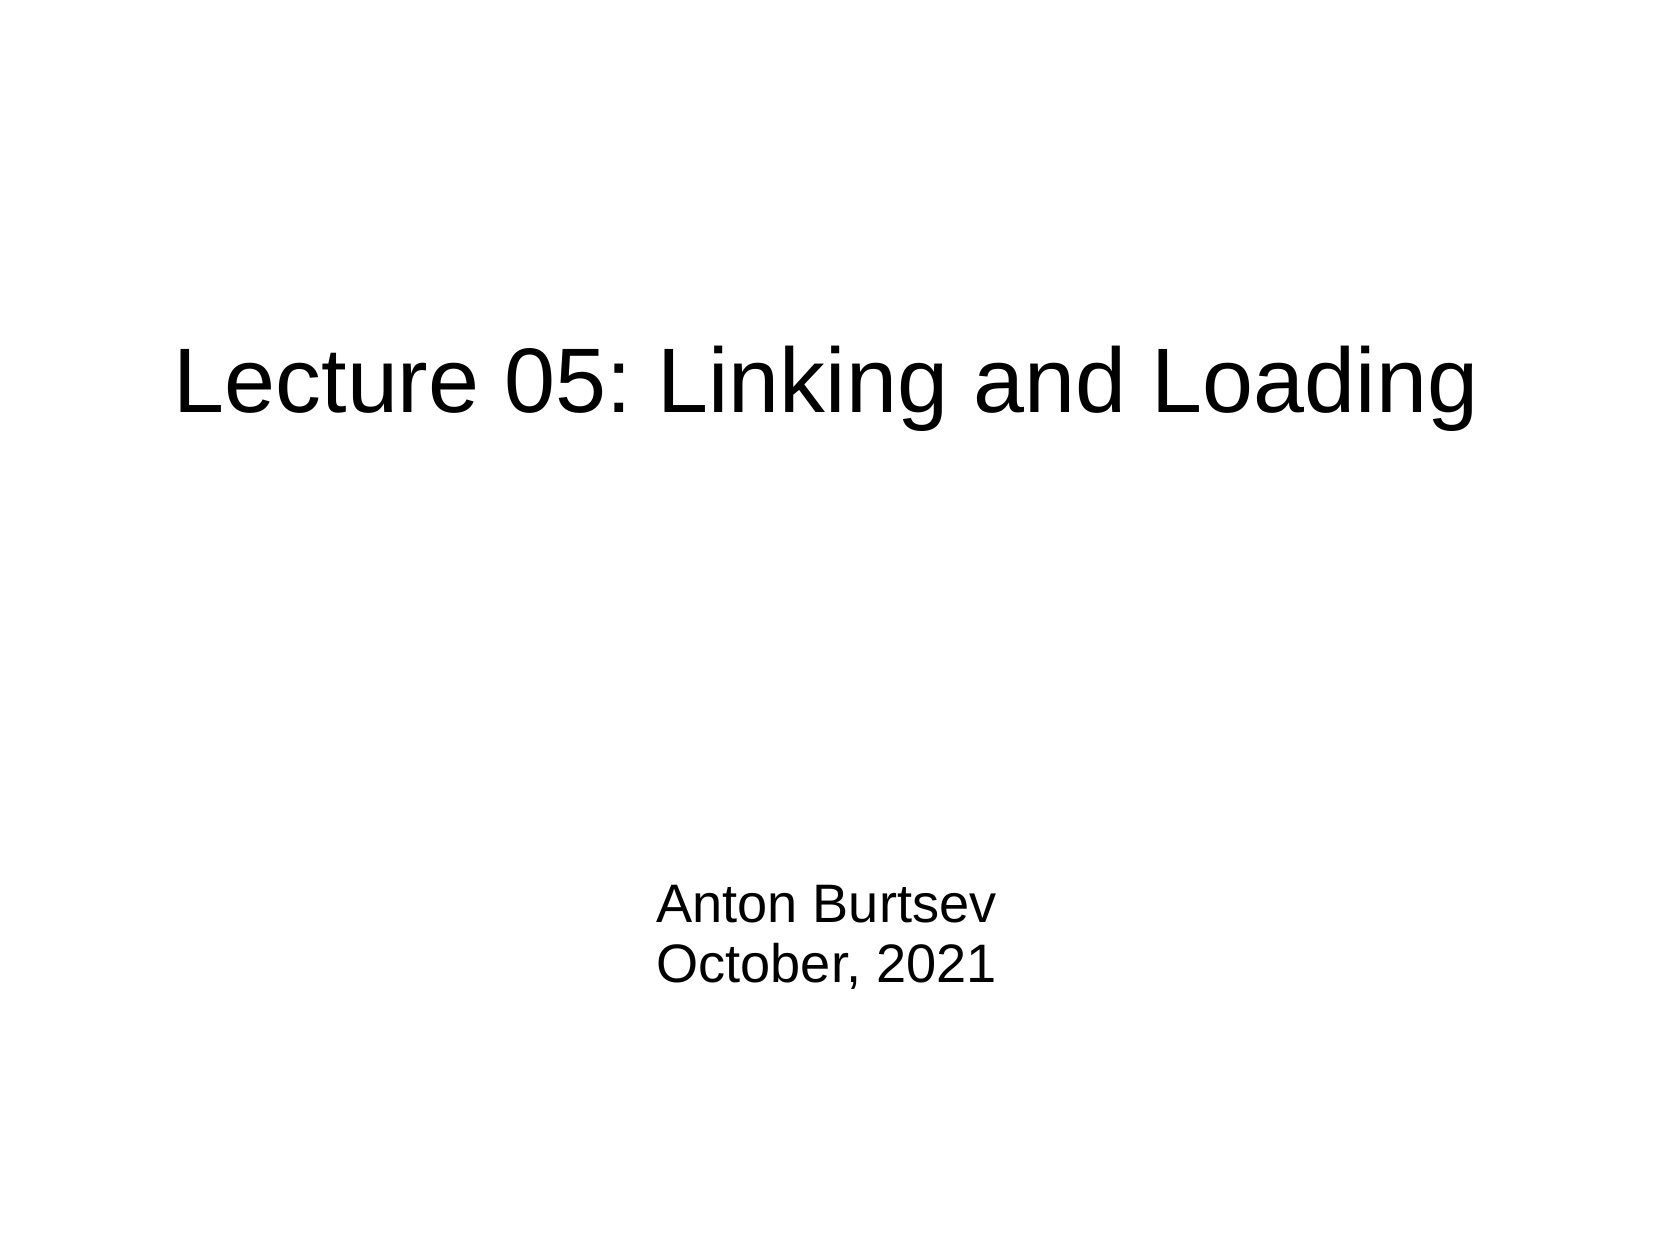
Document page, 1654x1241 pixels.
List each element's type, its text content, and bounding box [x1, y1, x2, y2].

title Lecture 05: Linking and Loading [82, 113, 1571, 637]
subtitle Anton Burtsev October, 2021 [82, 637, 1571, 1109]
